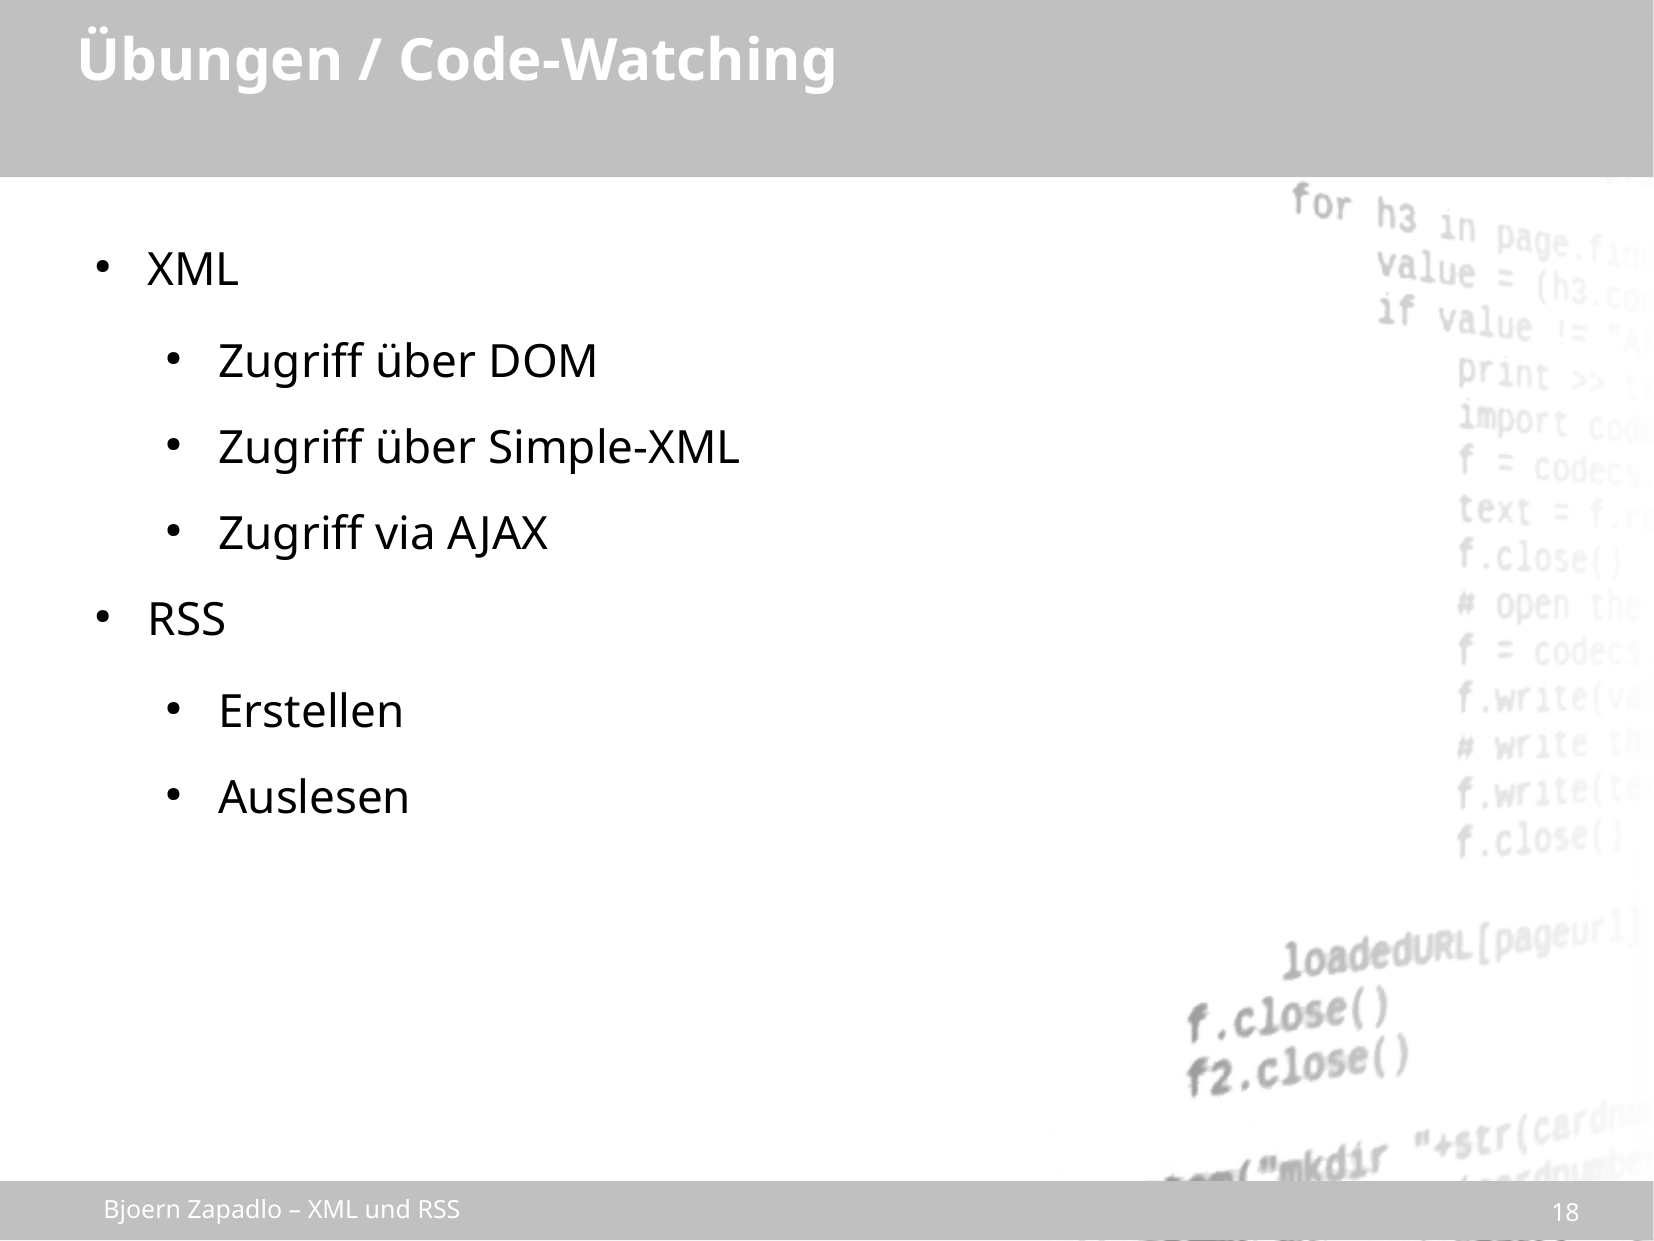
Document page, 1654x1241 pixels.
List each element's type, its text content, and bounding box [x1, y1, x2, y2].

title Übungen / Code-Watching [76, 17, 1565, 178]
list XML Zugriff über DOM Zugriff über Simple-XML Zugriff via AJAX RSS Erstellen Auslesen [76, 236, 1565, 1136]
picture [0, 178, 1654, 1181]
